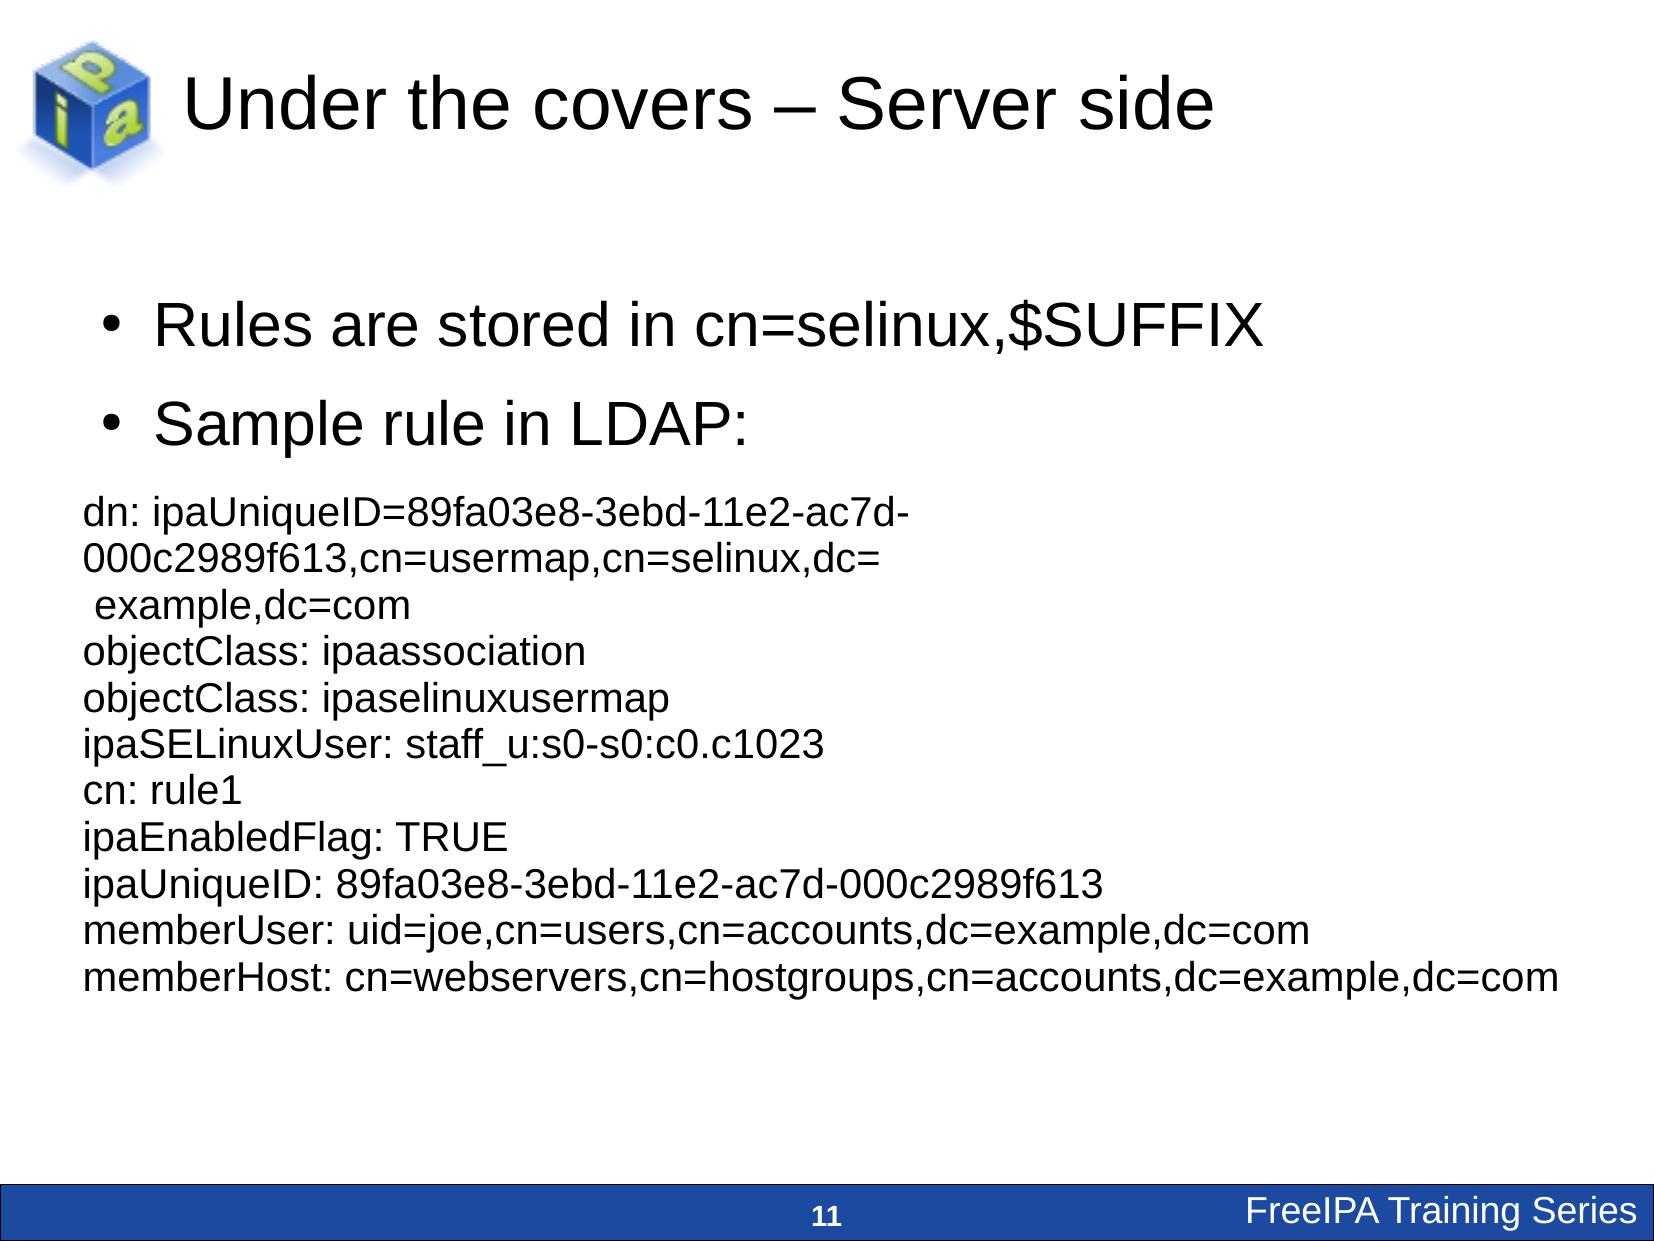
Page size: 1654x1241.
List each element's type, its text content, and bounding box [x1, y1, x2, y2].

title Under the covers – Server side [182, 31, 1579, 177]
list Rules are stored in cn=selinux,$SUFFIX Sample rule in LDAP: dn: ipaUniqueID=89fa03e8-3ebd-11e2-ac7d-000c2989f613,cn=usermap,cn=selinux,dc= example,dc=com objectClass: ipaassociation objectClass: ipaselinuxusermap ipaSELinuxUser: staff_u:s0-s0:c0.c1023 cn: rule1 ipaEnabledFlag: TRUE ipaUniqueID: 89fa03e8-3ebd-11e2-ac7d-000c2989f613 memberUser: uid=joe,cn=users,cn=accounts,dc=example,dc=com memberHost: cn=webservers,cn=hostgroups,cn=accounts,dc=example,dc=com [82, 290, 1571, 1010]
picture [17, 34, 165, 193]
